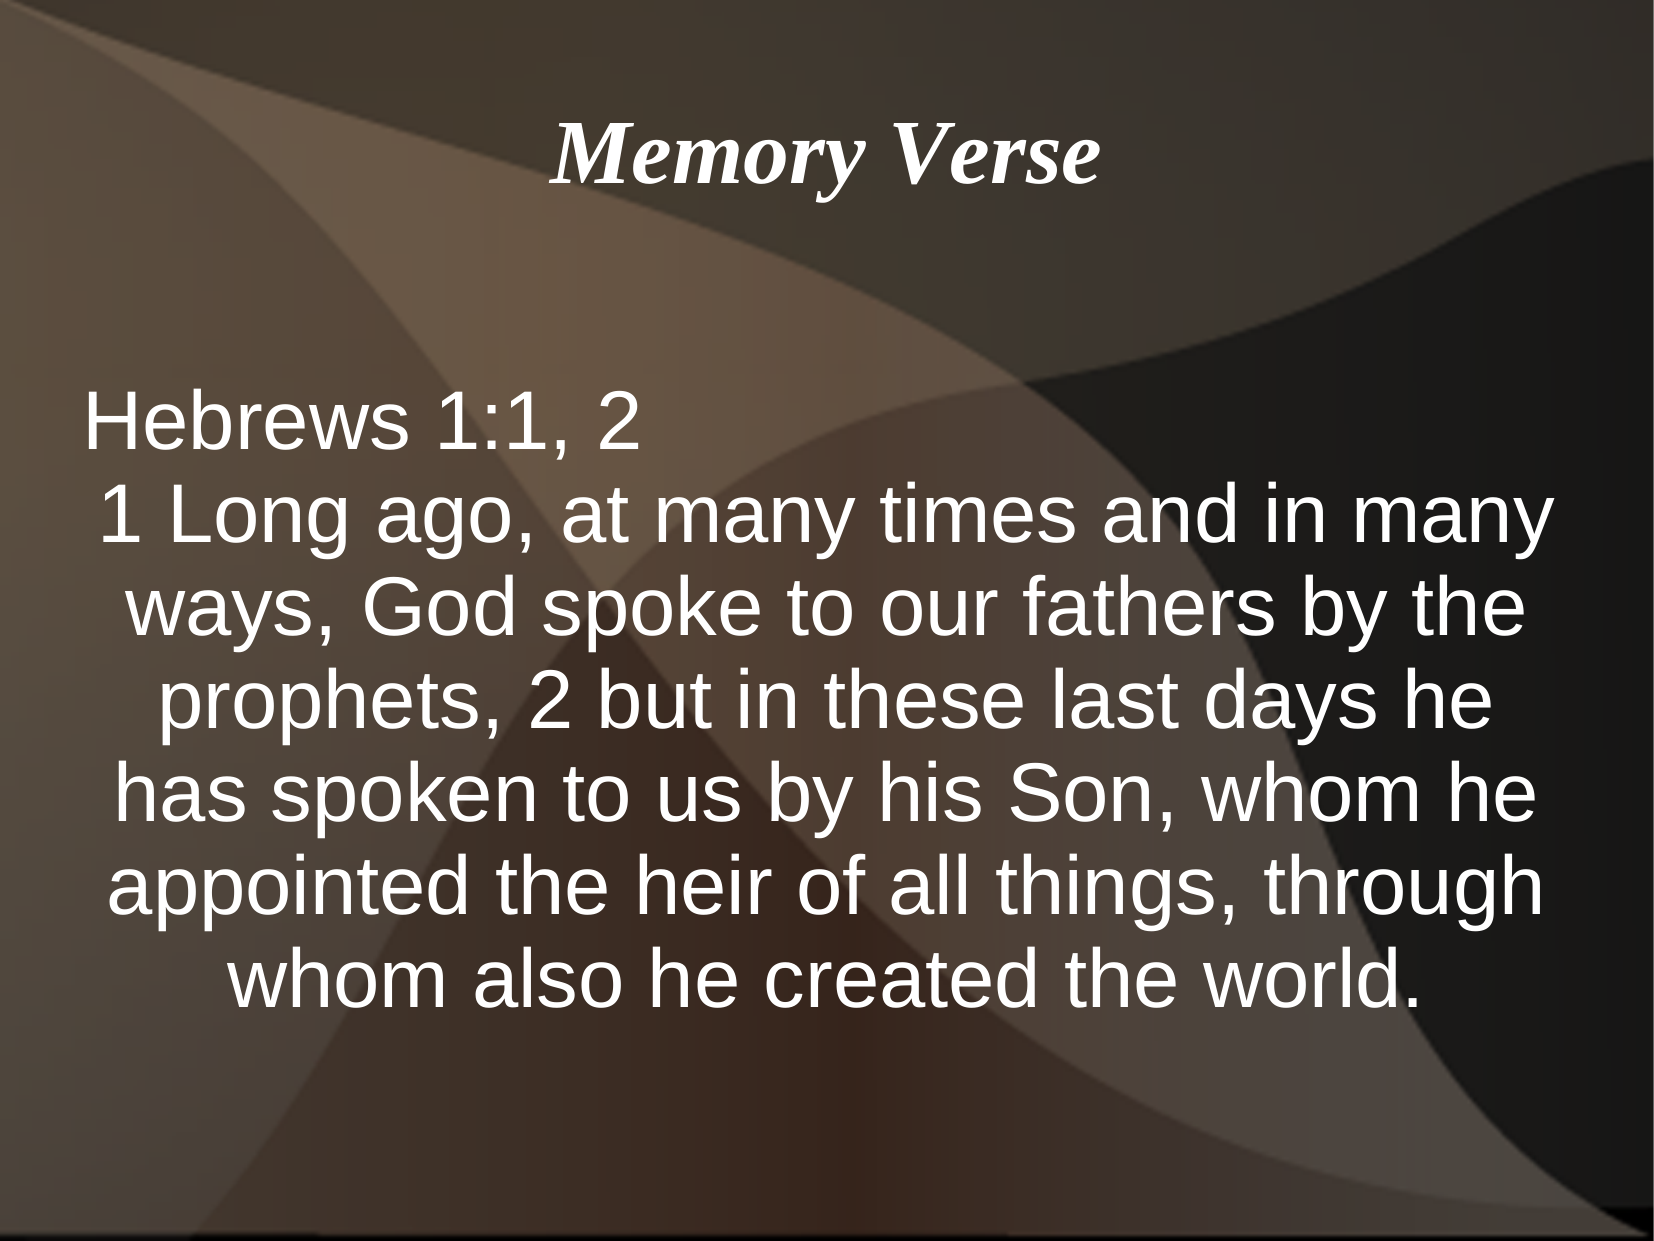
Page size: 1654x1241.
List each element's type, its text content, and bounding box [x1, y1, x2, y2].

picture [0, 0, 1654, 1241]
title Memory Verse [82, 56, 1571, 250]
subtitle Hebrews 1:1, 2 1 Long ago, at many times and in many ways, God spoke to our fathers by the prophets, 2 but in these last days he has spoken to us by his Son, whom he appointed the heir of all things, through whom also he created the world. [82, 297, 1571, 1102]
